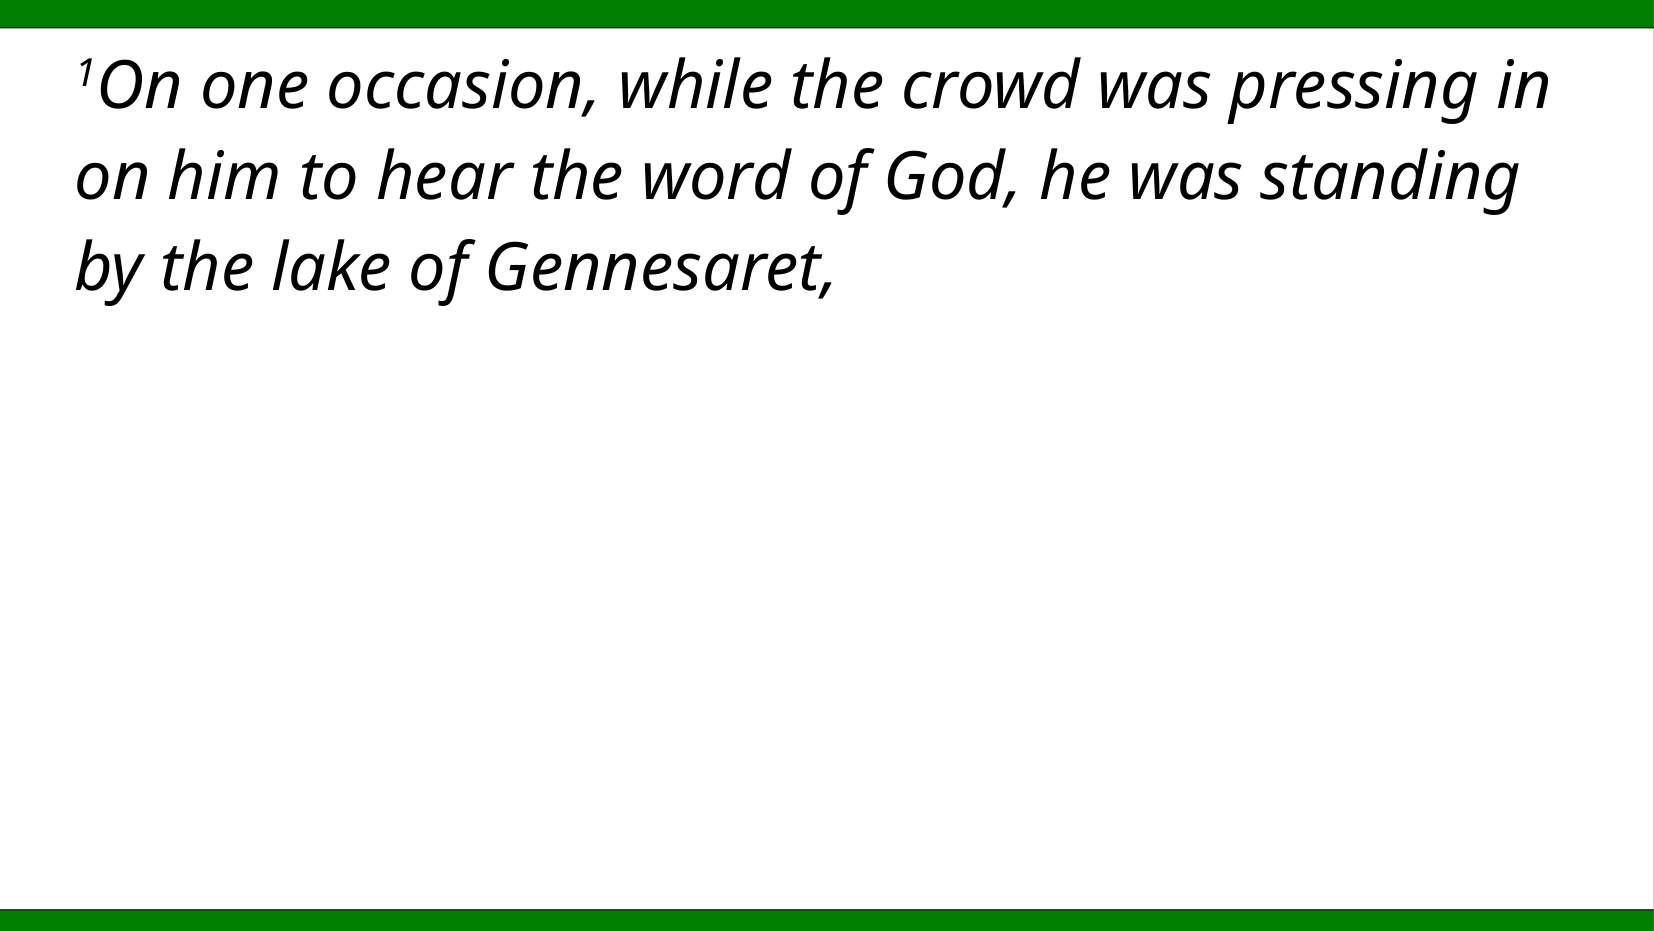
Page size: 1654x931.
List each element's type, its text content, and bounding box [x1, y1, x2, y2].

text_box 1On one occasion, while the crowd was pressing in on him to hear the word of God, he was standing by the lake of Gennesaret, [60, 30, 1576, 312]
picture [0, 0, 1654, 931]
